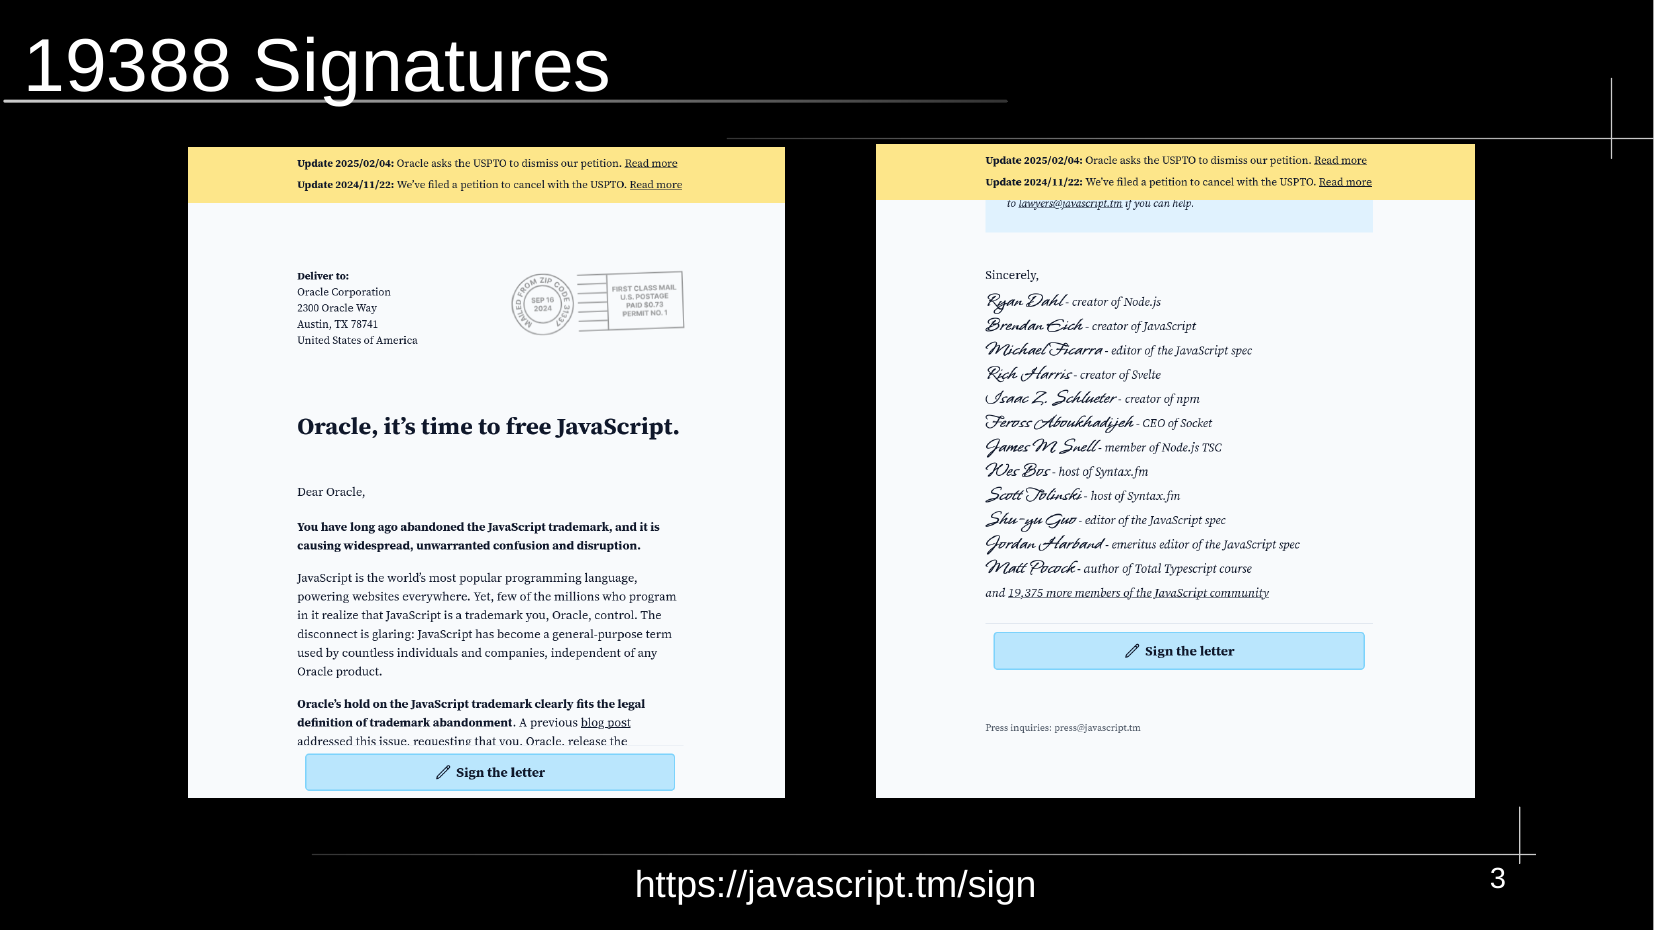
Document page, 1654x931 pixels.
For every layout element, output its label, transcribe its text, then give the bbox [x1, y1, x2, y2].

text_box https://javascript.tm/sign [620, 856, 1052, 914]
title 19388 Signatures [23, 11, 1589, 119]
picture [188, 147, 785, 798]
picture [876, 144, 1475, 798]
